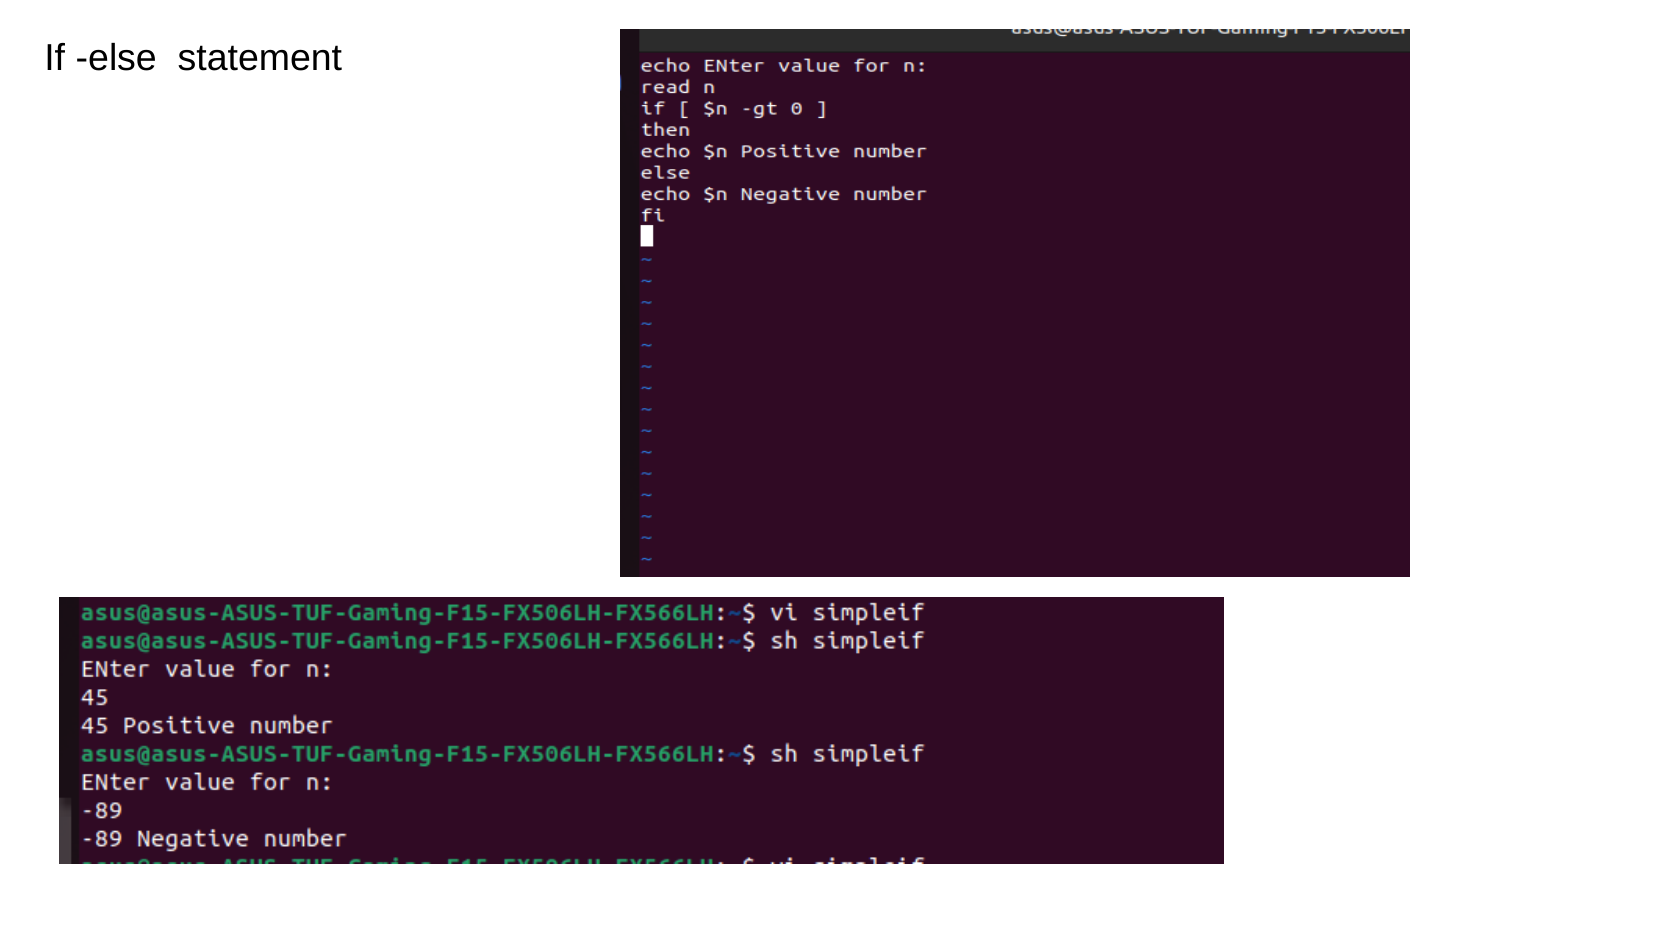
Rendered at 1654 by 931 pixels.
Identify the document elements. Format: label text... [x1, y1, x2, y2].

text_box If -else statement [29, 29, 709, 87]
picture [59, 597, 1224, 864]
picture [620, 29, 1410, 577]
